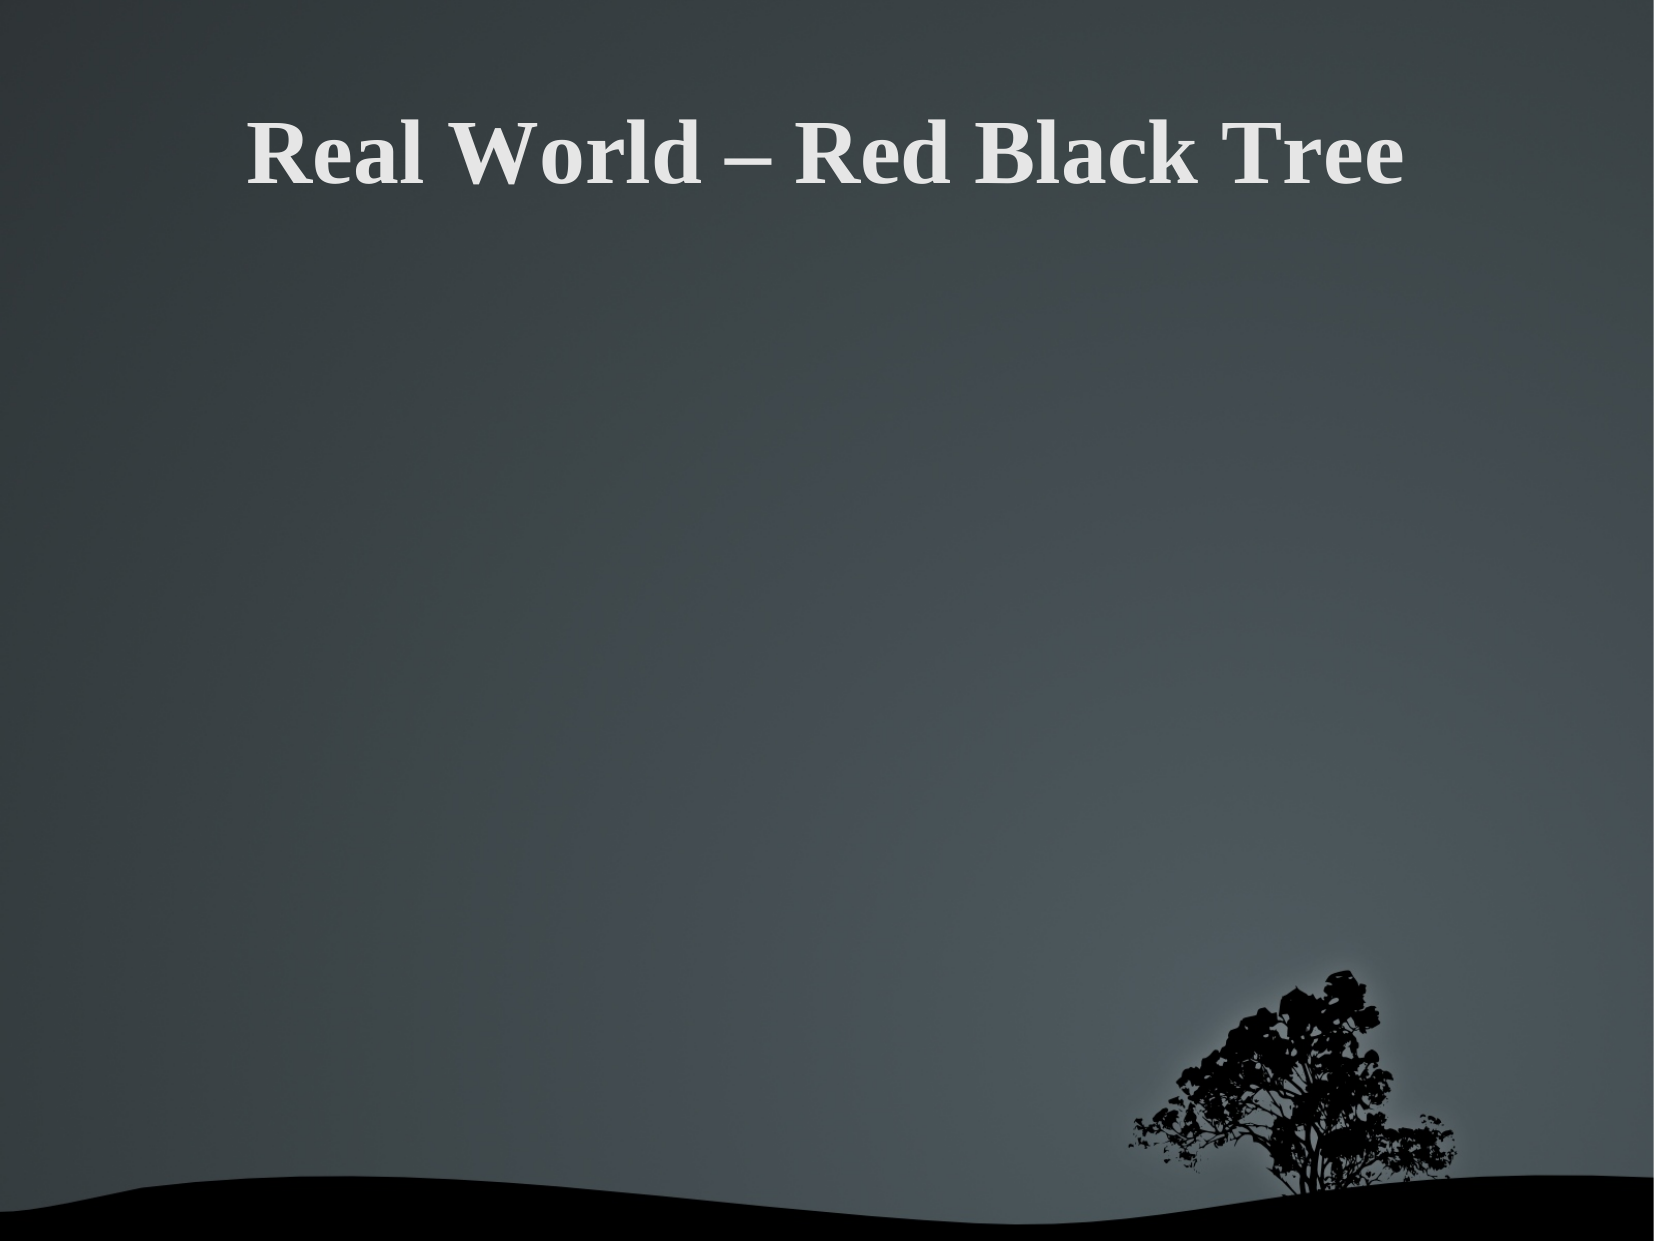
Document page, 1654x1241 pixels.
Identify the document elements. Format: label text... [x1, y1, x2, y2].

picture [0, 0, 1654, 1241]
title Real World – Red Black Tree [82, 56, 1571, 250]
